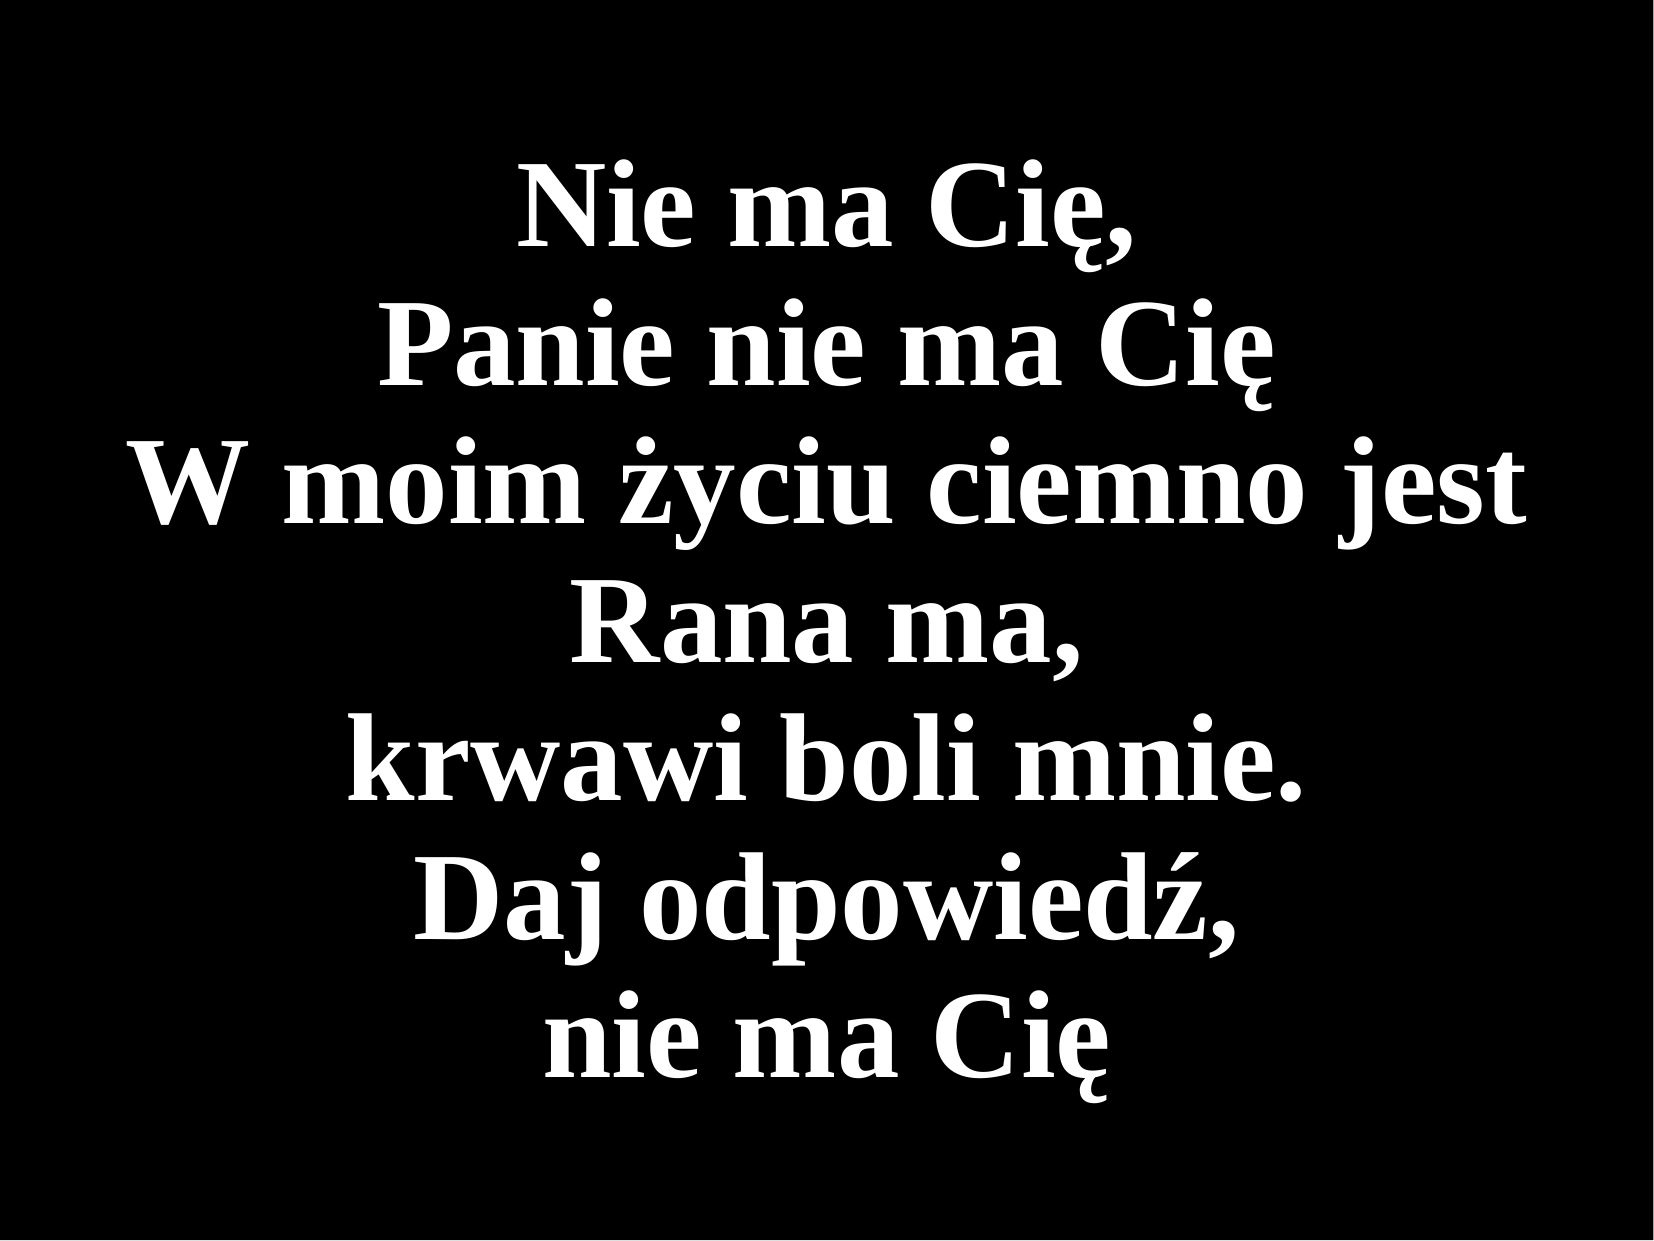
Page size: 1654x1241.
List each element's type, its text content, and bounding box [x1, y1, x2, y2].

title Nie ma Cię, Panie nie ma Cię W moim życiu ciemno jest Rana ma, krwawi boli mnie. Daj odpowiedź, nie ma Cię [0, 0, 1654, 1241]
